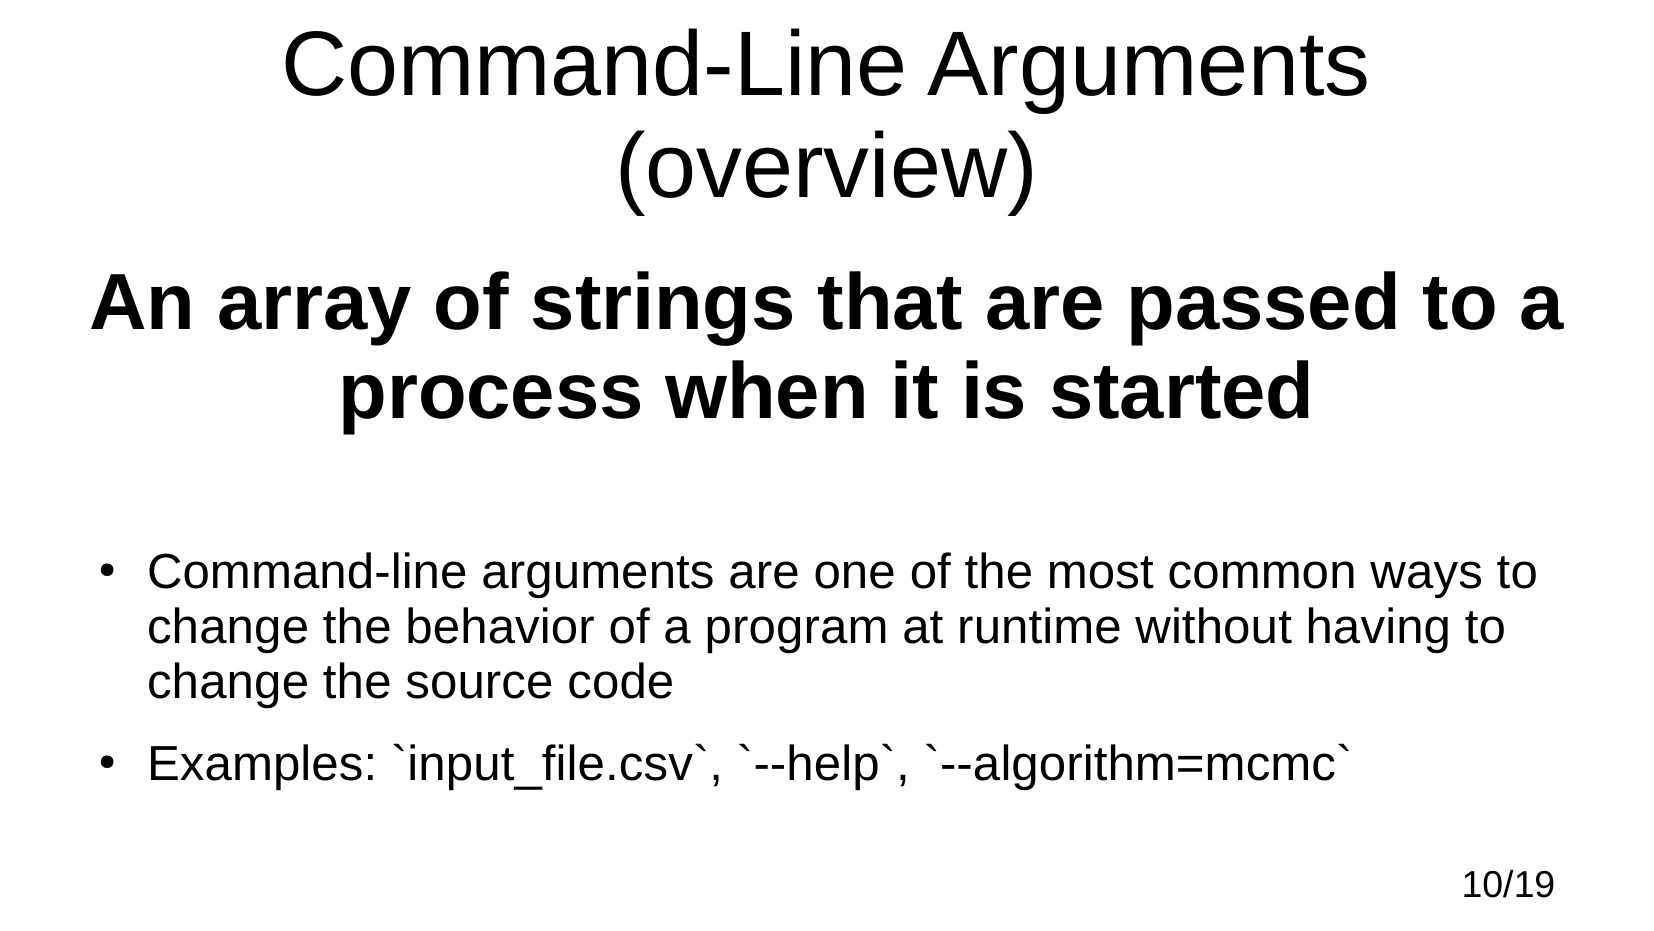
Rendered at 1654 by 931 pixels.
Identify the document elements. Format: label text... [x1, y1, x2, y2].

title Command-Line Arguments (overview) [82, 12, 1571, 218]
text_box <number>/19 [1446, 856, 1625, 931]
list An array of strings that are passed to a process when it is started Command-line arguments are one of the most common ways to change the behavior of a program at runtime without having to change the source code Examples: `input_file.csv`, `--help`, `--algorithm=mcmc` [82, 257, 1571, 798]
